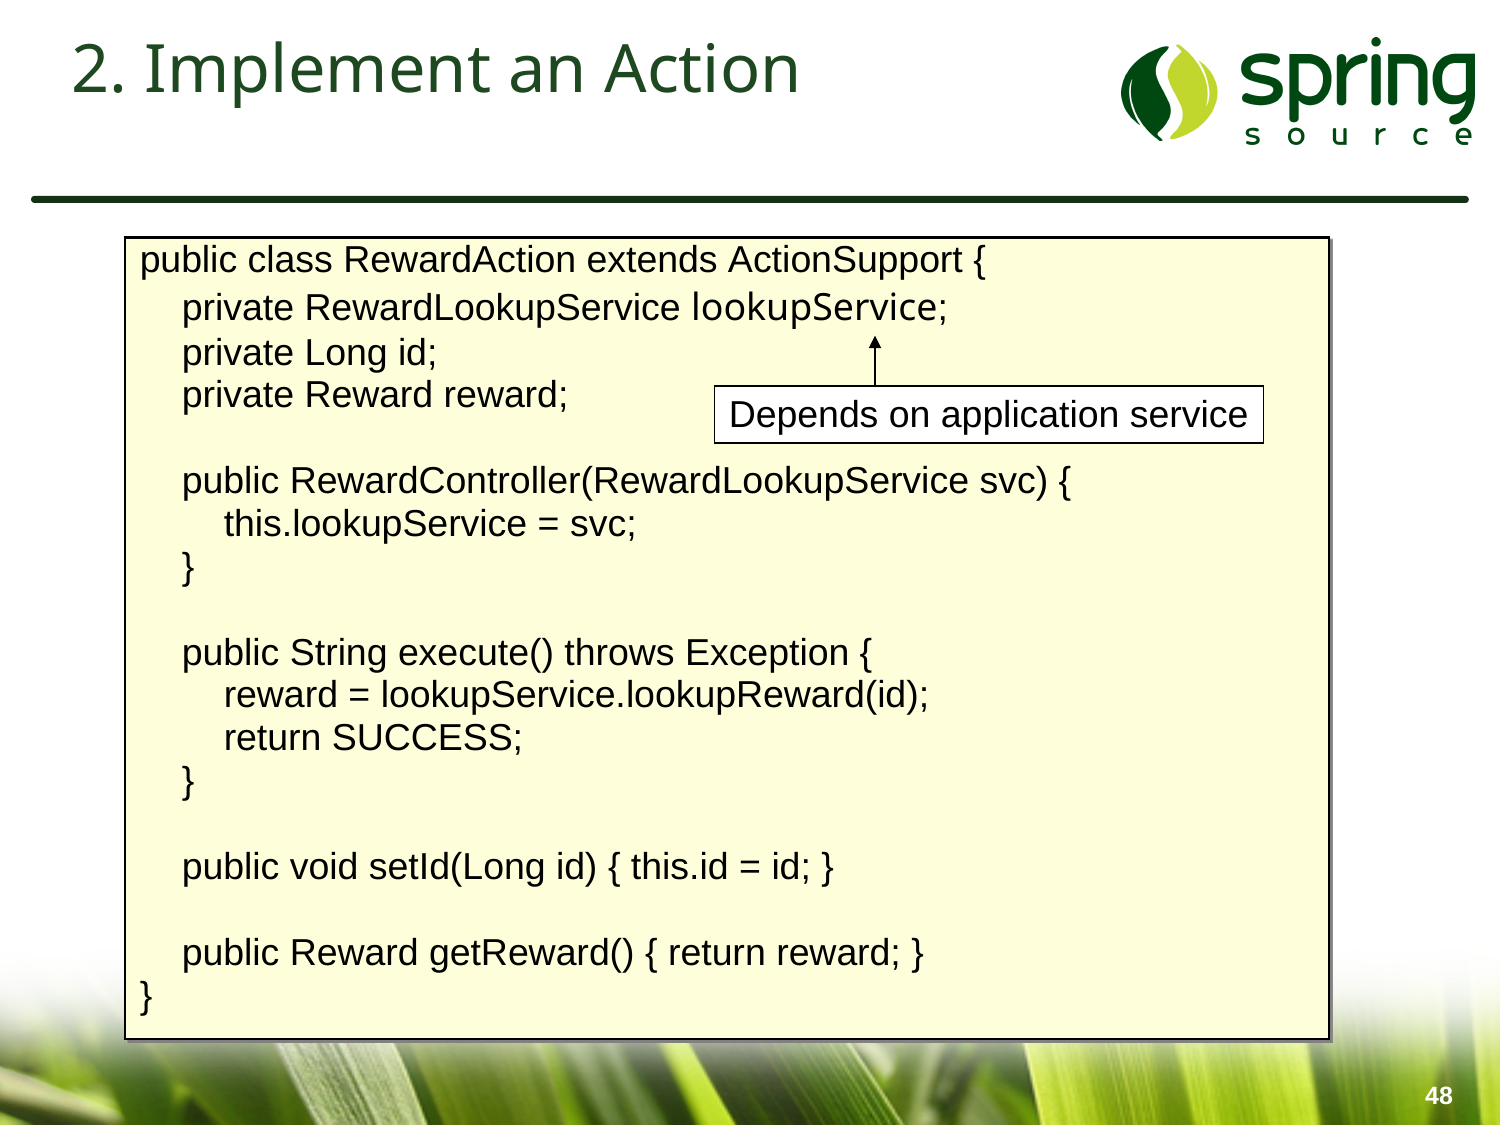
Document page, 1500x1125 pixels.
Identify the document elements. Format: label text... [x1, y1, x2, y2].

picture [1121, 37, 1475, 145]
text_box Depends on application service [714, 385, 1264, 444]
picture [0, 944, 1500, 1125]
text_box public class RewardAction extends ActionSupport { private RewardLookupService lookupService; private Long id; private Reward reward; public RewardController(RewardLookupService svc) { this.lookupService = svc; } public String execute() throws Exception { reward = lookupService.lookupReward(id); return SUCCESS; } public void setId(Long id) { this.id = id; } public Reward getReward() { return reward; } } [125, 237, 1329, 1039]
title 2. Implement an Action [56, 13, 1089, 176]
